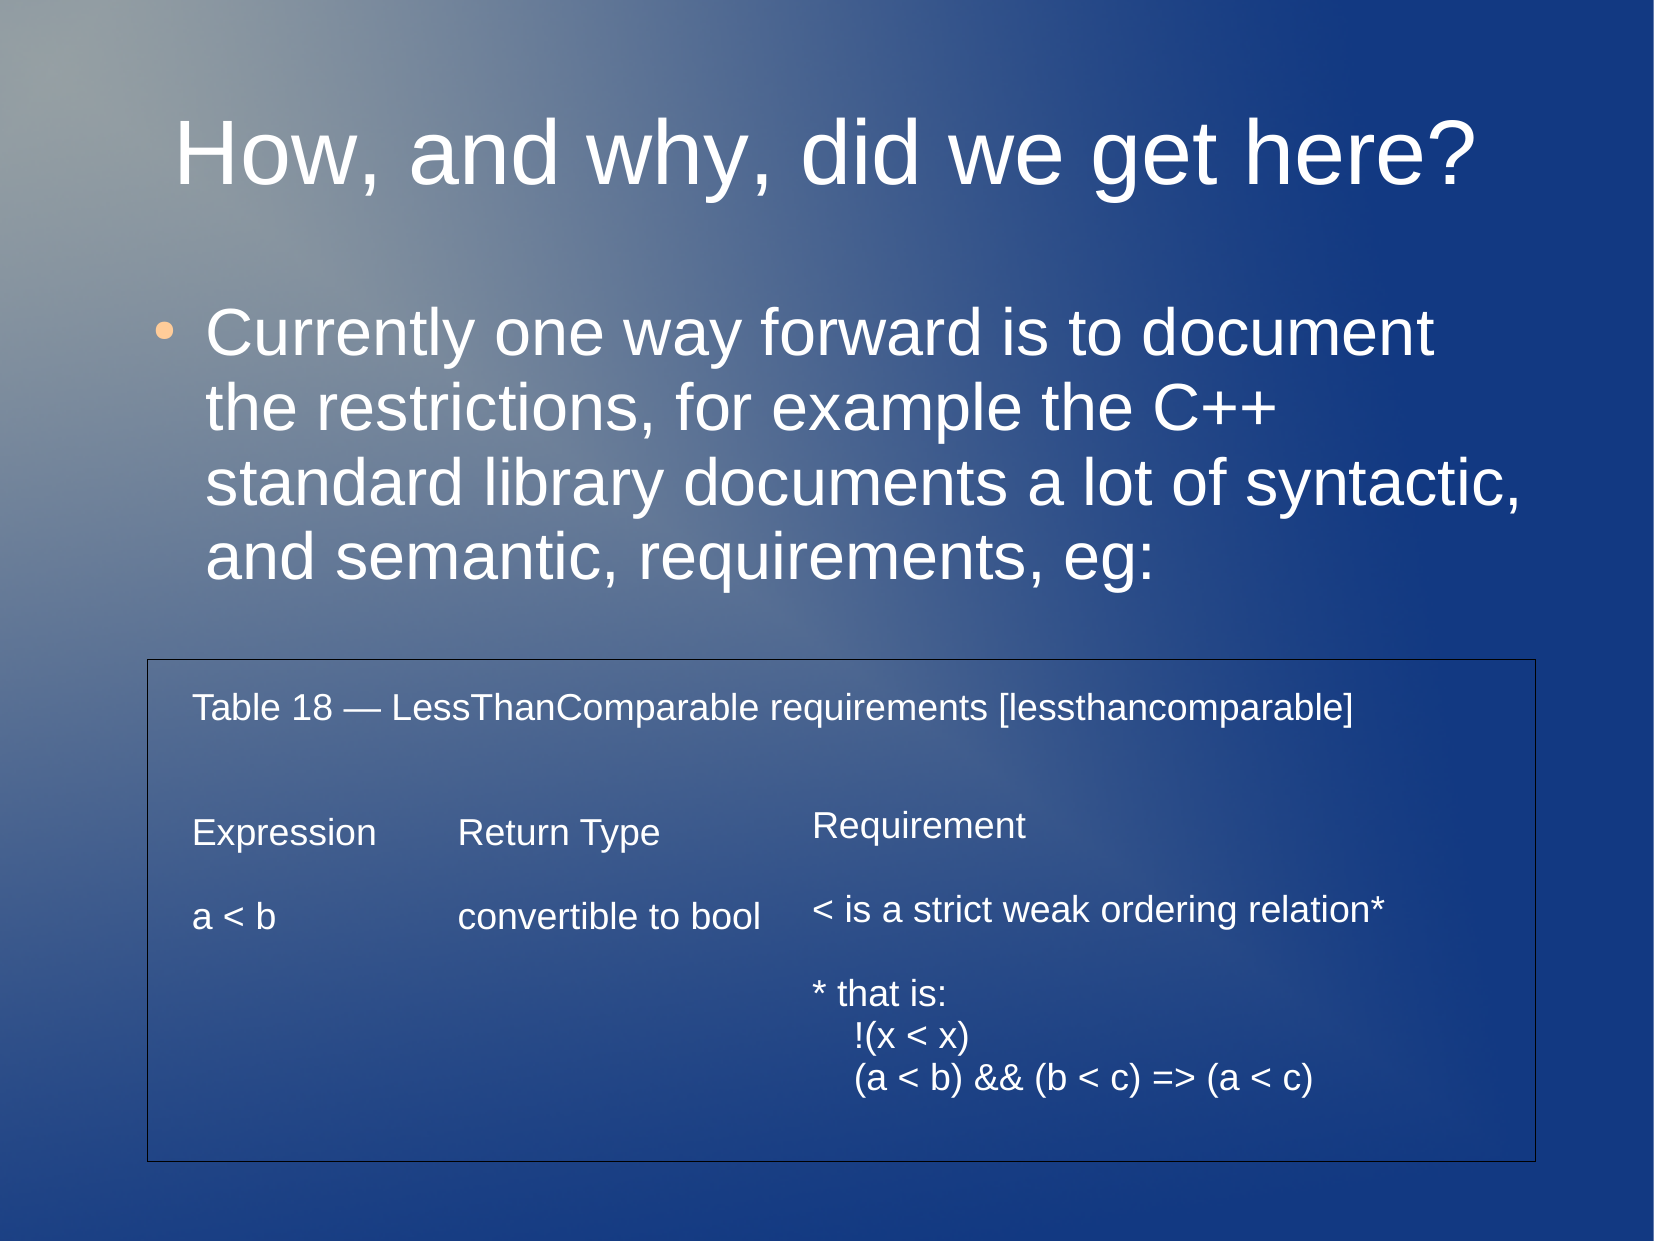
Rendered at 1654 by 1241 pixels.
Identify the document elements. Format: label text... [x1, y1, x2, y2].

picture [0, 0, 1654, 1241]
text_box [147, 659, 1536, 1162]
list Currently one way forward is to document the restrictions, for example the C++ standard library documents a lot of syntactic, and semantic, requirements, eg: [134, 295, 1536, 1133]
title How, and why, did we get here? [82, 49, 1571, 257]
